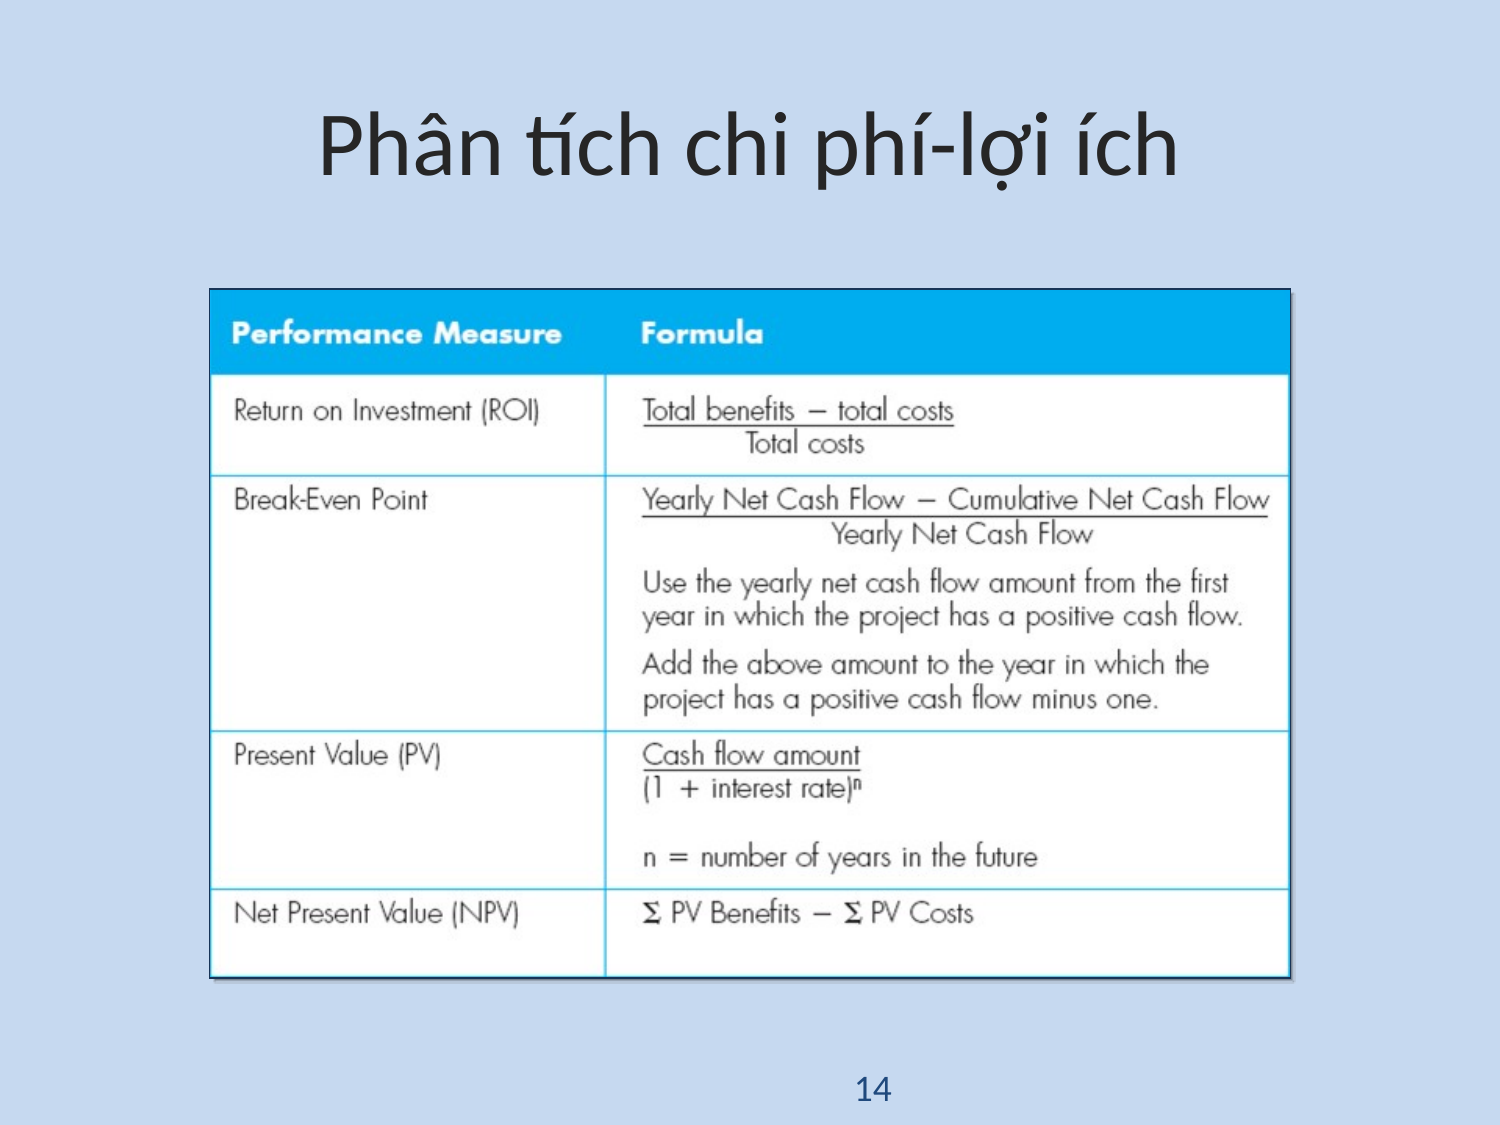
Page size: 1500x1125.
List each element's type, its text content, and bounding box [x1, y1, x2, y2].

picture [210, 373, 1290, 978]
picture [232, 317, 422, 345]
picture [434, 320, 563, 345]
title Phân tích chi phí-lợi ích [75, 45, 1426, 233]
picture [641, 317, 763, 345]
